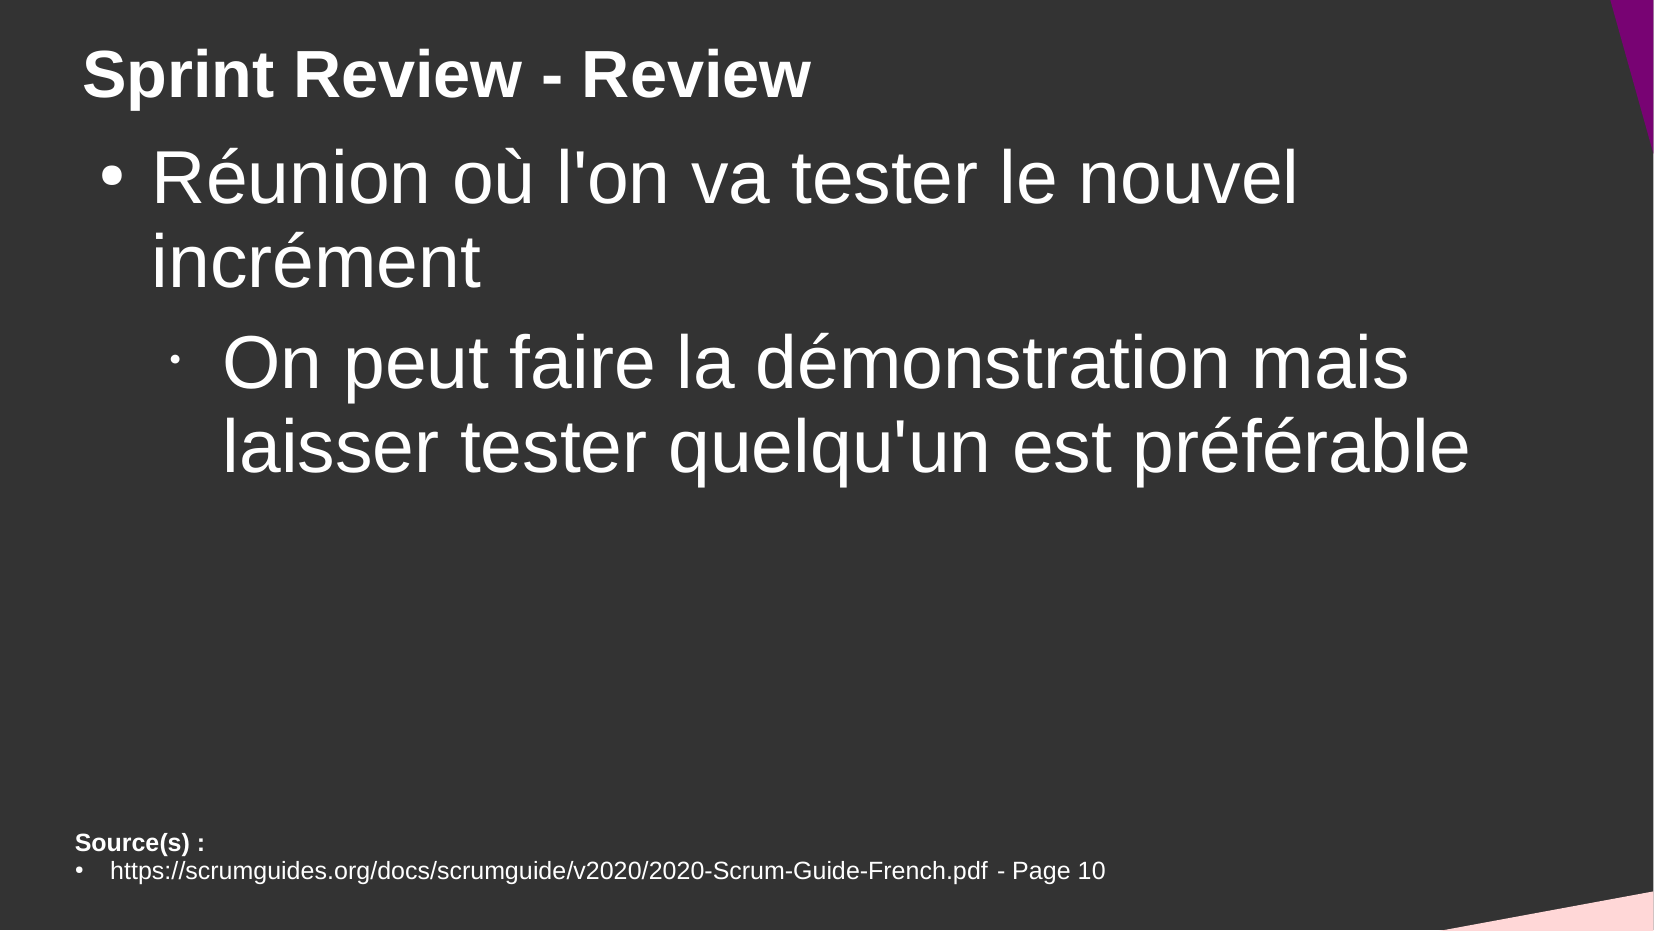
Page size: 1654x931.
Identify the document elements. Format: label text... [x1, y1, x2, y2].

list Réunion où l'on va tester le nouvel incrément On peut faire la démonstration mais laisser tester quelqu'un est préférable [80, 135, 1620, 697]
text_box [1610, 0, 1654, 156]
text_box Source(s) : https://scrumguides.org/docs/scrumguide/v2020/2020-Scrum-Guide-French.pdf - Page 10 [60, 821, 1546, 921]
text_box [1438, 891, 1654, 931]
title Sprint Review - Review [82, 37, 1571, 122]
